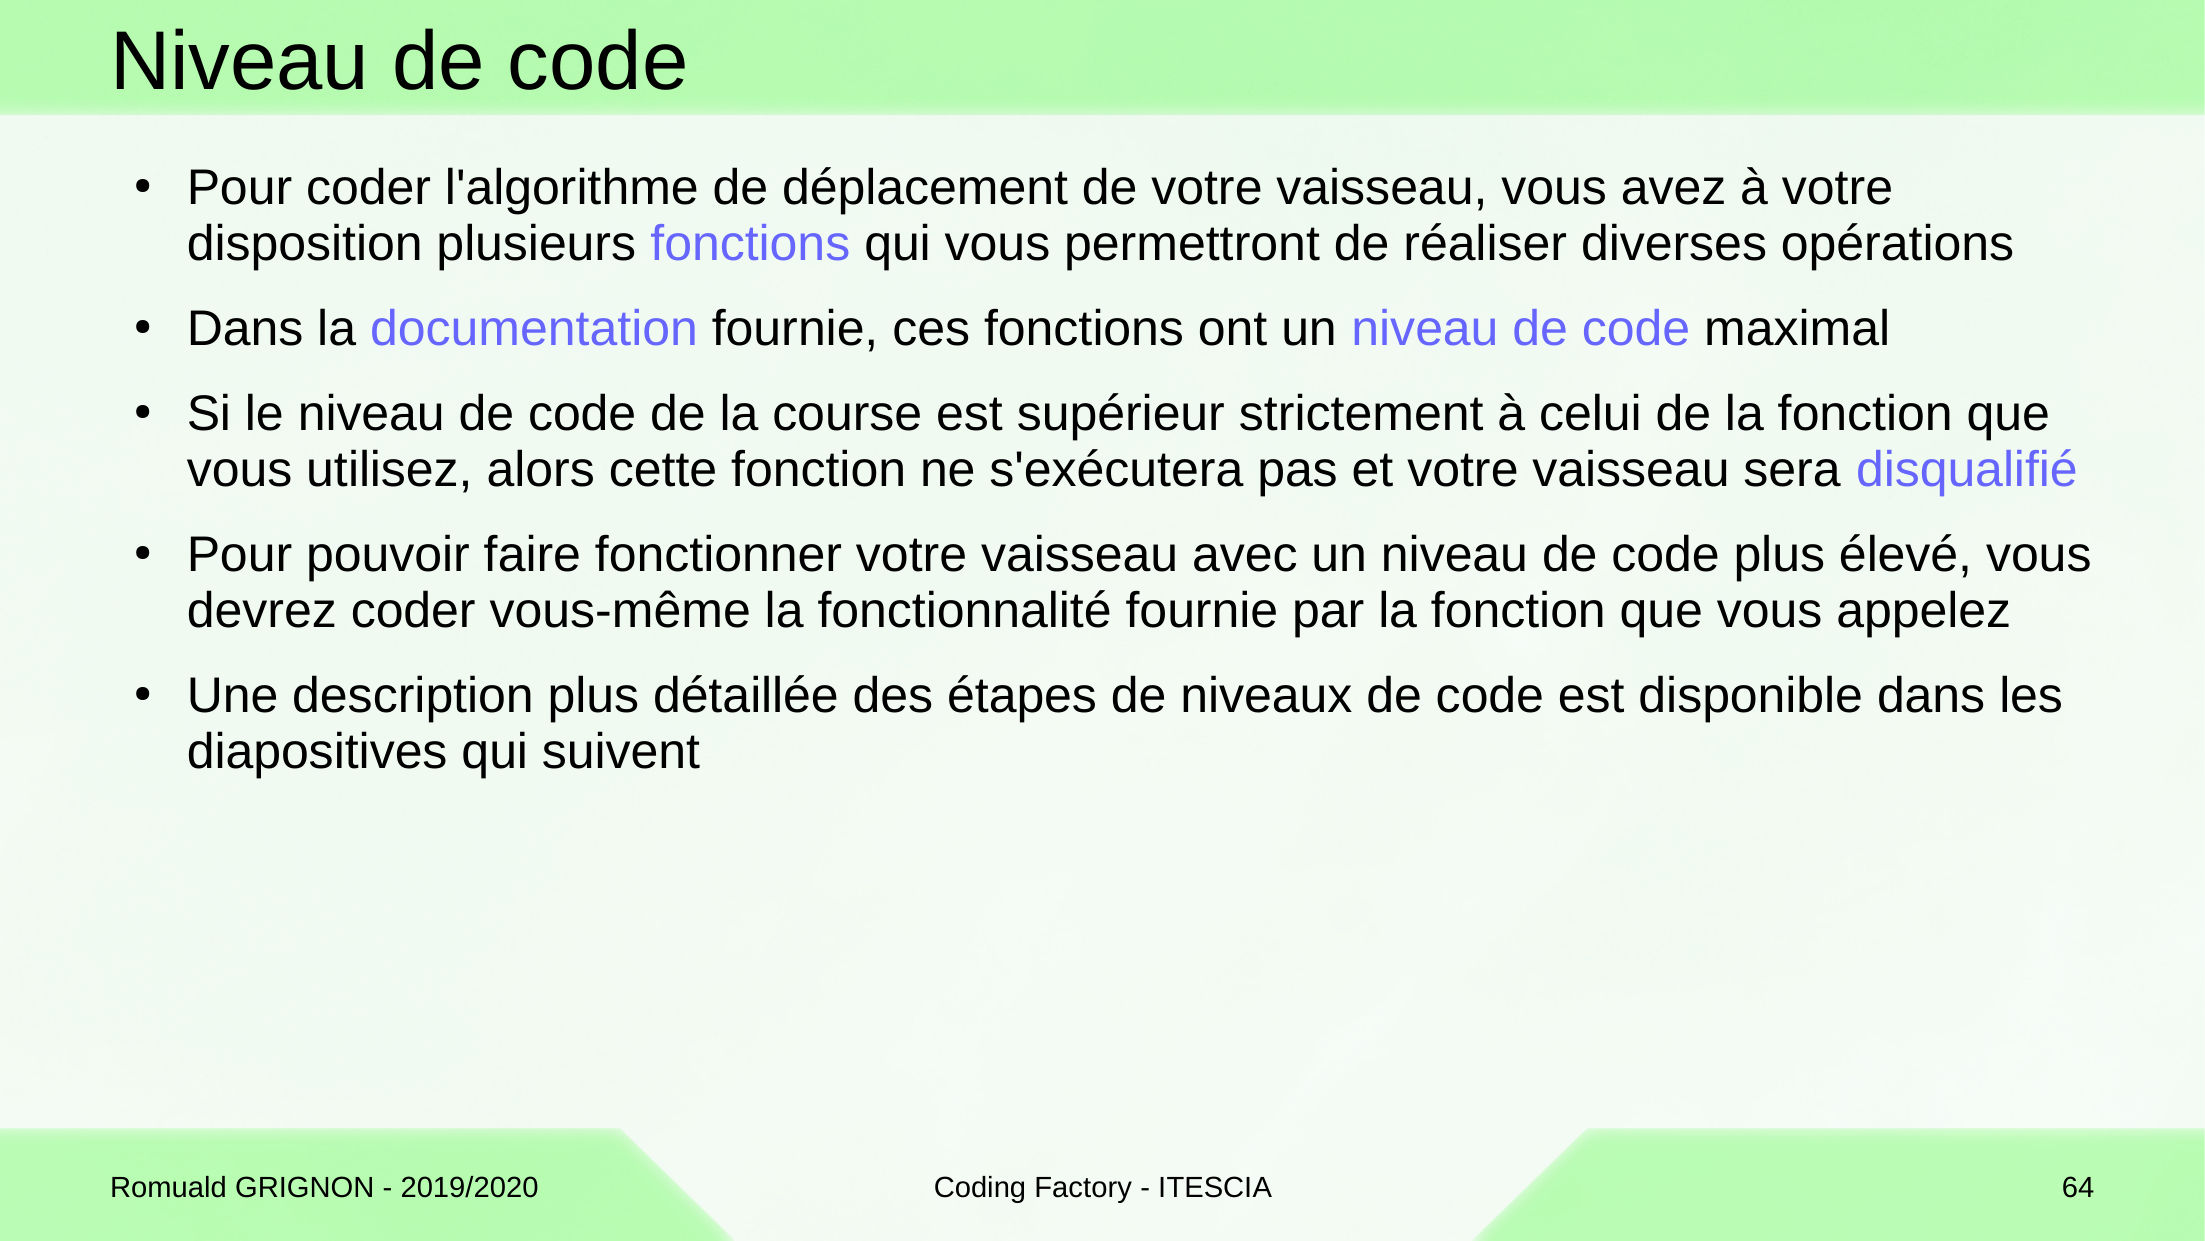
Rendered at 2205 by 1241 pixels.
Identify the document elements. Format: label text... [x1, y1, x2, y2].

list Pour coder l'algorithme de déplacement de votre vaisseau, vous avez à votre disposition plusieurs fonctions qui vous permettront de réaliser diverses opérations Dans la documentation fournie, ces fonctions ont un niveau de code maximal Si le niveau de code de la course est supérieur strictement à celui de la fonction que vous utilisez, alors cette fonction ne s'exécutera pas et votre vaisseau sera disqualifié Pour pouvoir faire fonctionner votre vaisseau avec un niveau de code plus élevé, vous devrez coder vous-même la fonctionnalité fournie par la fonction que vous appelez Une description plus détaillée des étapes de niveaux de code est disponible dans les diapositives qui suivent [116, 230, 2101, 1162]
title Niveau de code [110, 49, 2095, 257]
picture [0, 0, 2205, 1241]
